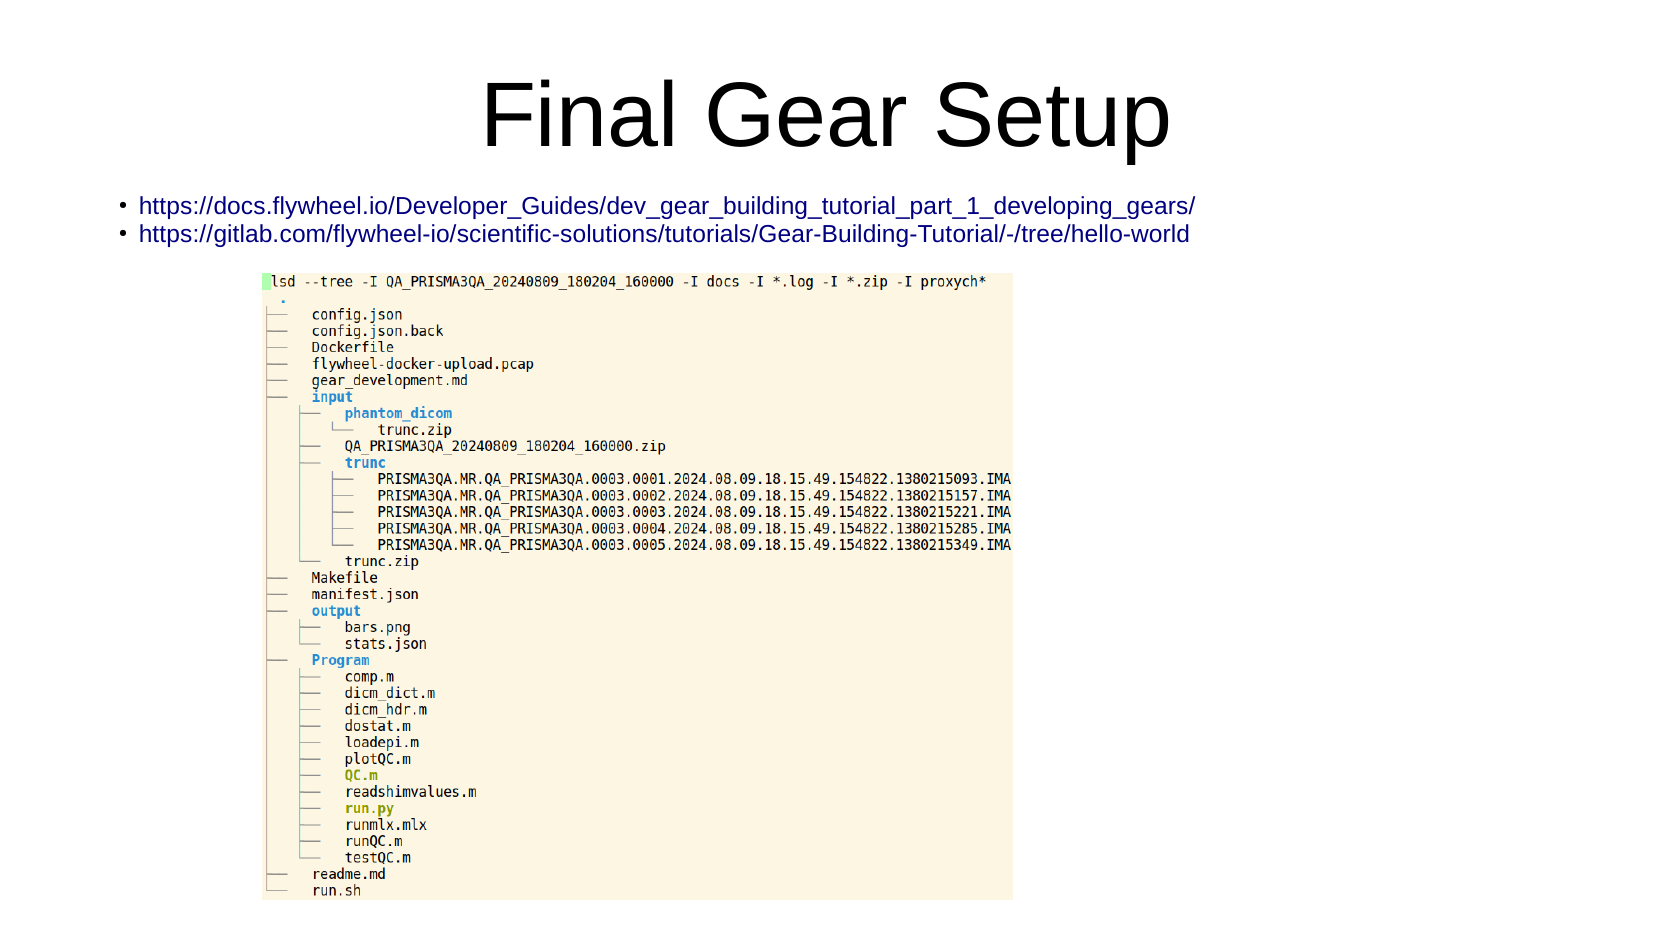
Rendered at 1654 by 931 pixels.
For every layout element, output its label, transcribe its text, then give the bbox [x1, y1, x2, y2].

picture [262, 273, 1013, 901]
title Final Gear Setup [82, 37, 1571, 193]
list https://docs.flywheel.io/Developer_Guides/dev_gear_building_tutorial_part_1_developing_gears/ https://gitlab.com/flywheel-io/scientific-solutions/tutorials/Gear-Building-Tutorial/-/tree/hello-world [112, 192, 1230, 275]
